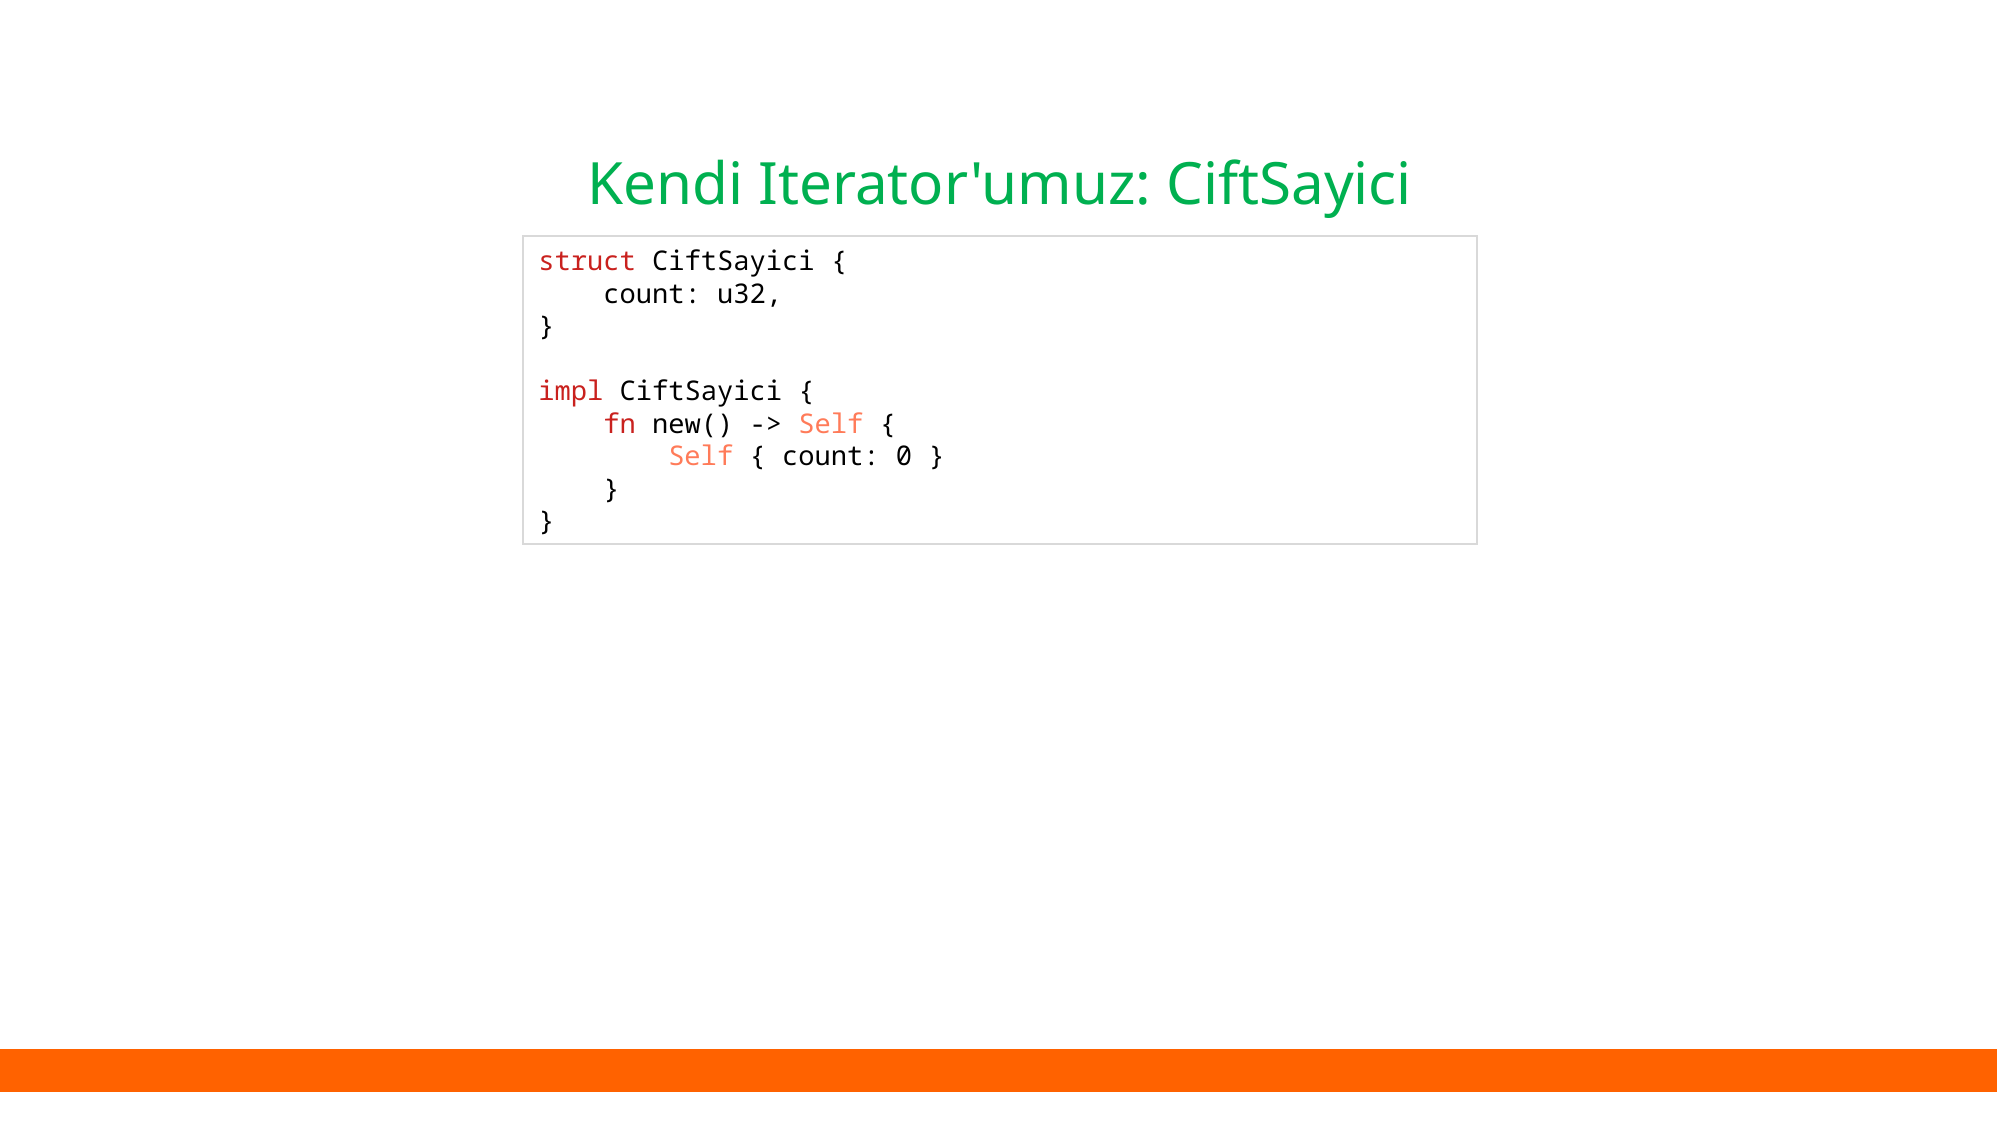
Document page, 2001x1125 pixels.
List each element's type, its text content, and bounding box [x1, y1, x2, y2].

text_box [0, 1049, 1997, 1092]
list Kendi Iterator'umuz: CiftSayici [420, 146, 1580, 237]
text_box struct CiftSayici { count: u32, } impl CiftSayici { fn new() -> Self { Self { count: 0 } } } [523, 236, 1477, 544]
